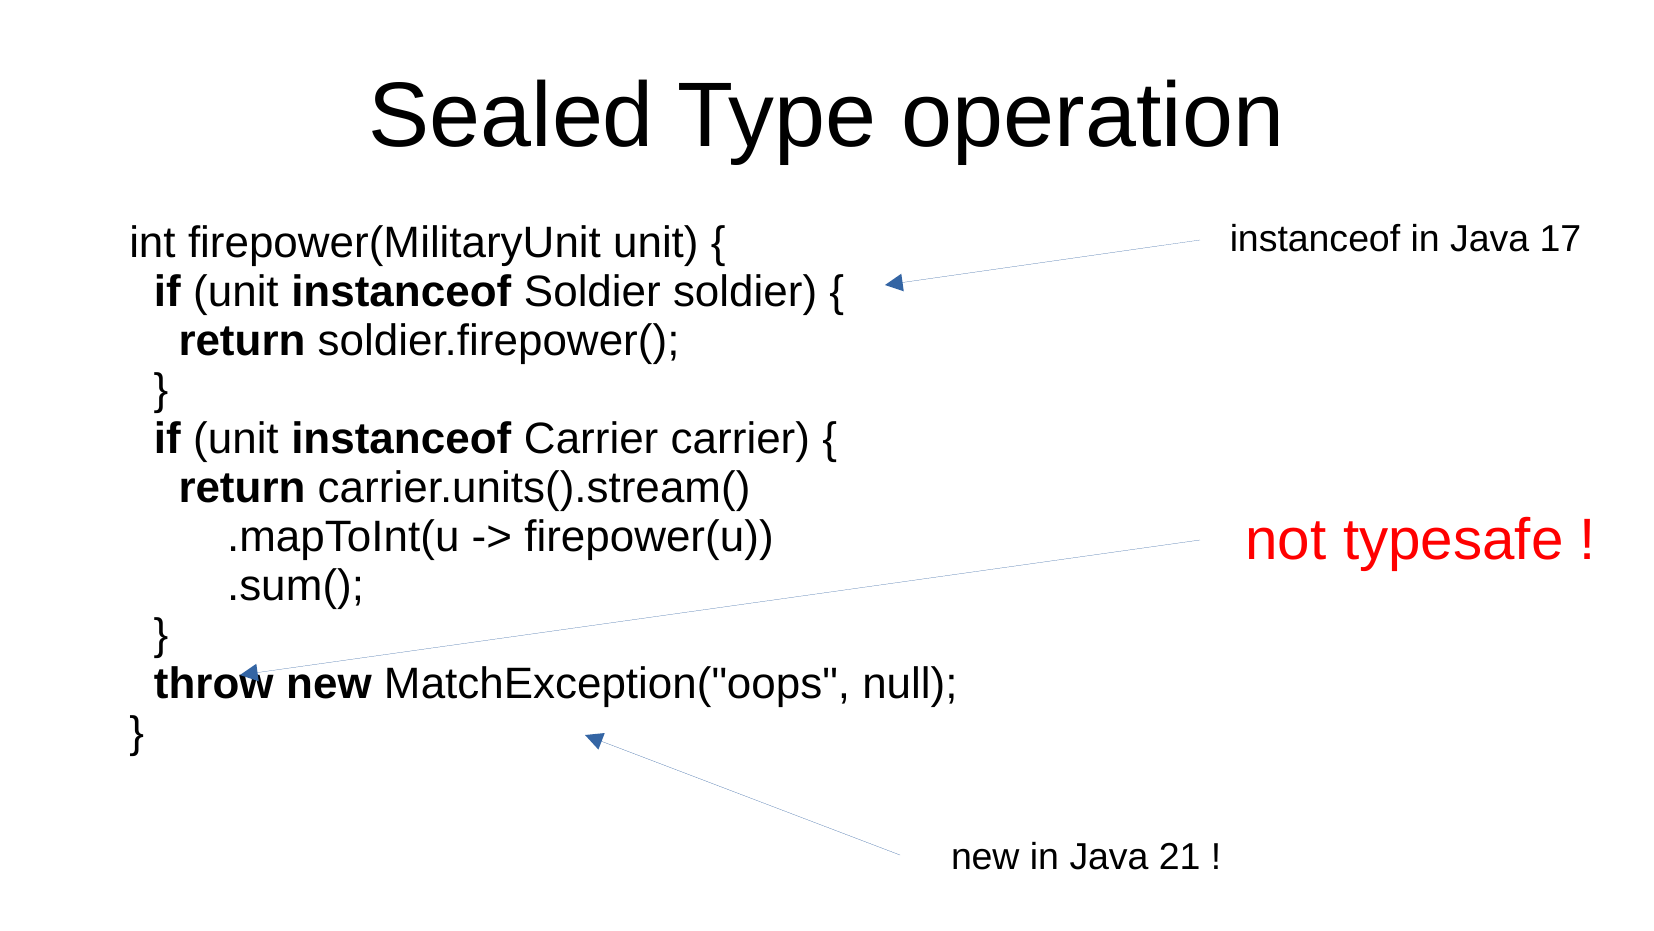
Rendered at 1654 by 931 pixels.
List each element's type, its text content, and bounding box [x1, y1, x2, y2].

list int firepower(MilitaryUnit unit) { if (unit instanceof Soldier soldier) { return soldier.firepower(); } if (unit instanceof Carrier carrier) { return carrier.units().stream() .mapToInt(u -> firepower(u)) .sum(); } throw new MatchException("oops", null); } [82, 217, 1571, 758]
text_box not typesafe ! [1230, 499, 1612, 580]
text_box new in Java 21 ! [936, 828, 1237, 886]
title Sealed Type operation [82, 37, 1571, 193]
text_box instanceof in Java 17 [1215, 210, 1597, 267]
